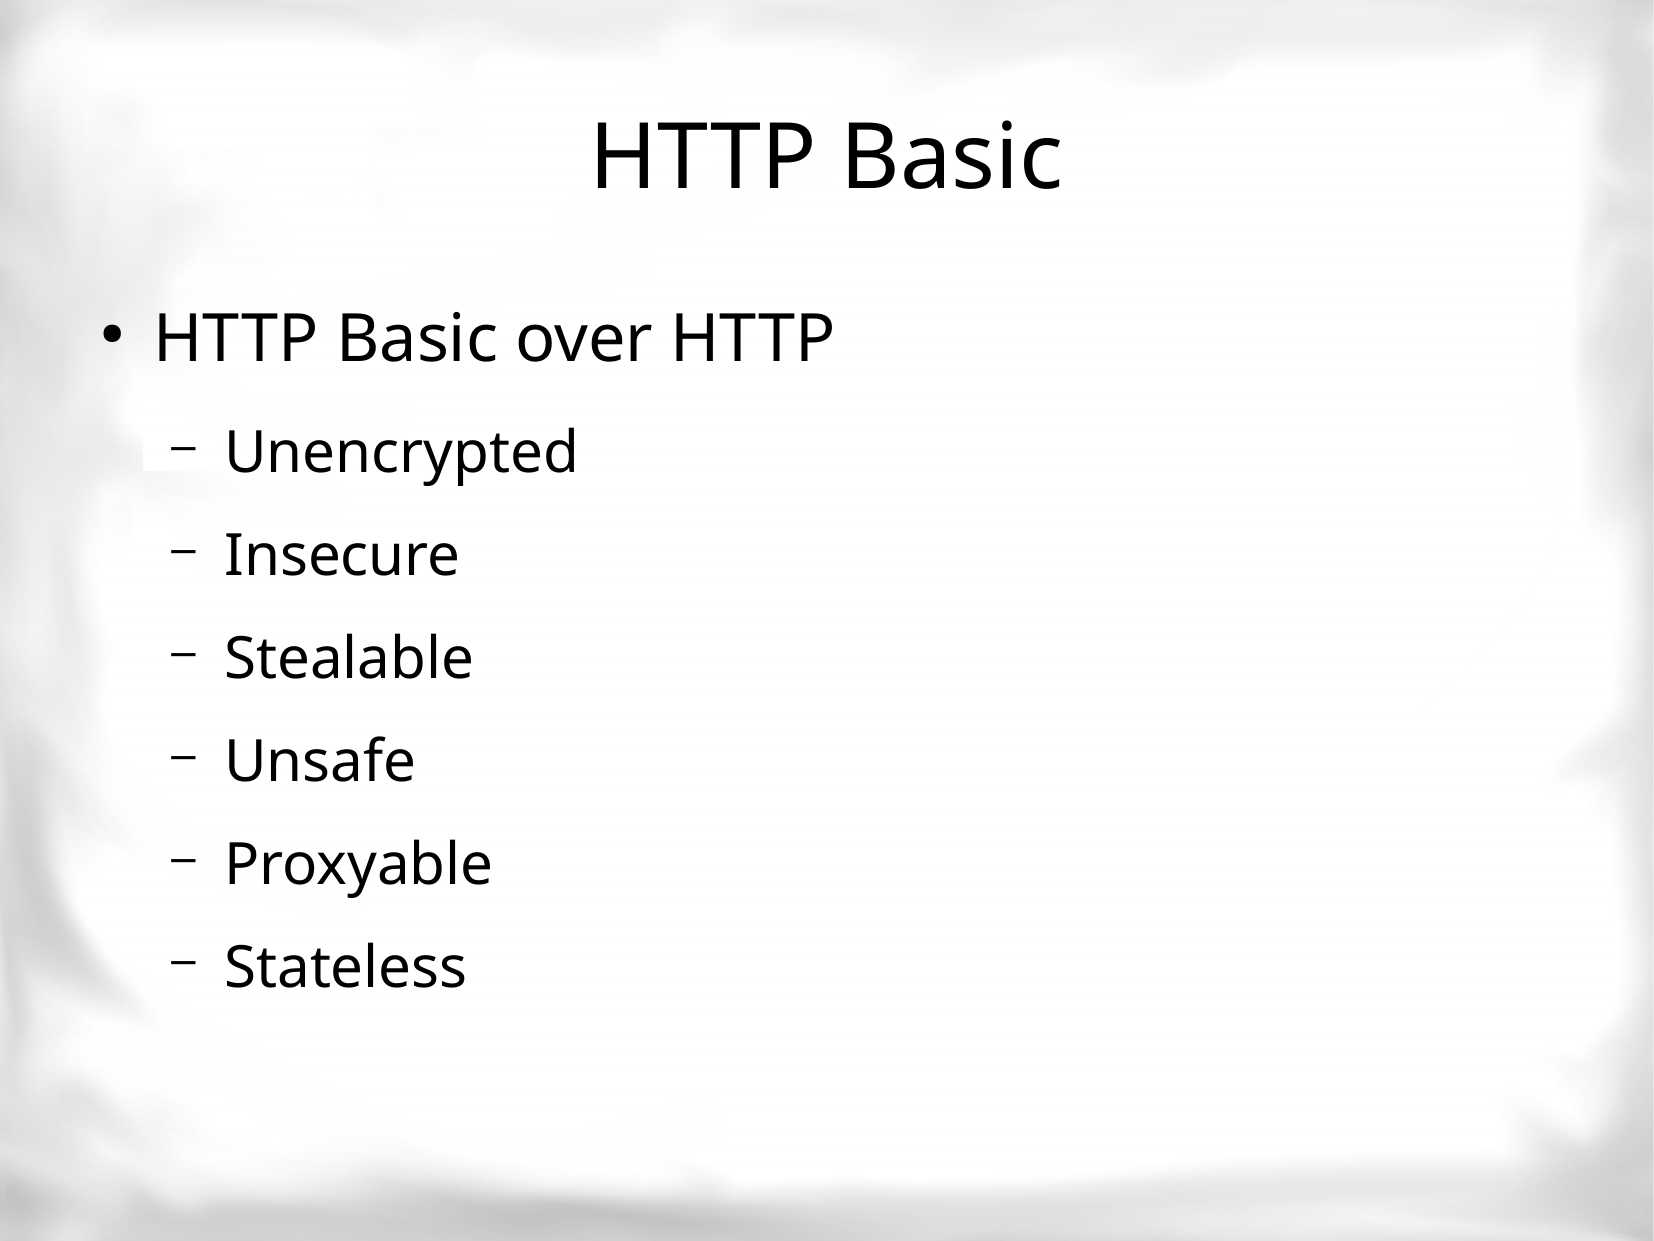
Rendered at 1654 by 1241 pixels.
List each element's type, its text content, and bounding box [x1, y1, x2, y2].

picture [0, 0, 1654, 1241]
title HTTP Basic [82, 49, 1571, 257]
list HTTP Basic over HTTP Unencrypted Insecure Stealable Unsafe Proxyable Stateless [82, 290, 1571, 1010]
